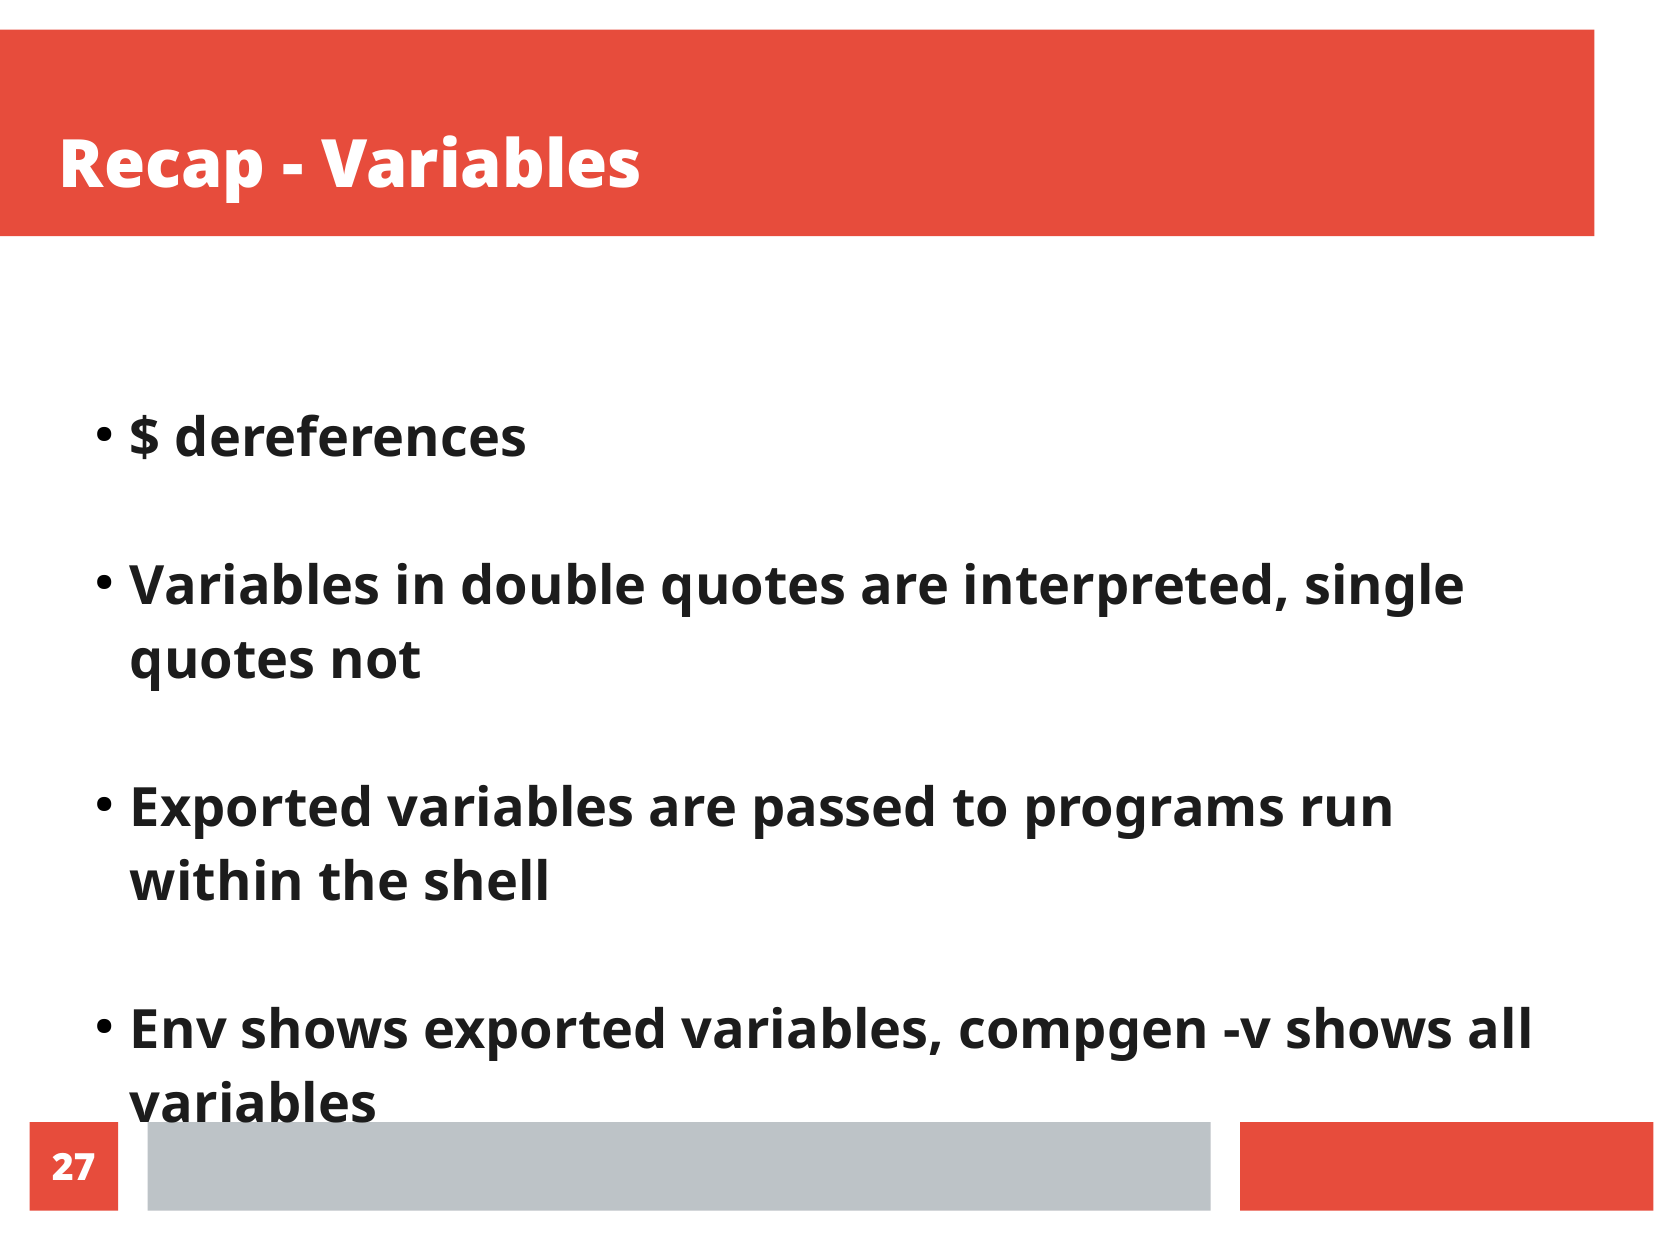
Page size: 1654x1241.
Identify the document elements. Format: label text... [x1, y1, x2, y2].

title Recap - Variables [59, 59, 1595, 207]
subtitle $ dereferences Variables in double quotes are interpreted, single quotes not Exported variables are passed to programs run within the shell Env shows exported variables, compgen -v shows all variables [59, 324, 1565, 1093]
